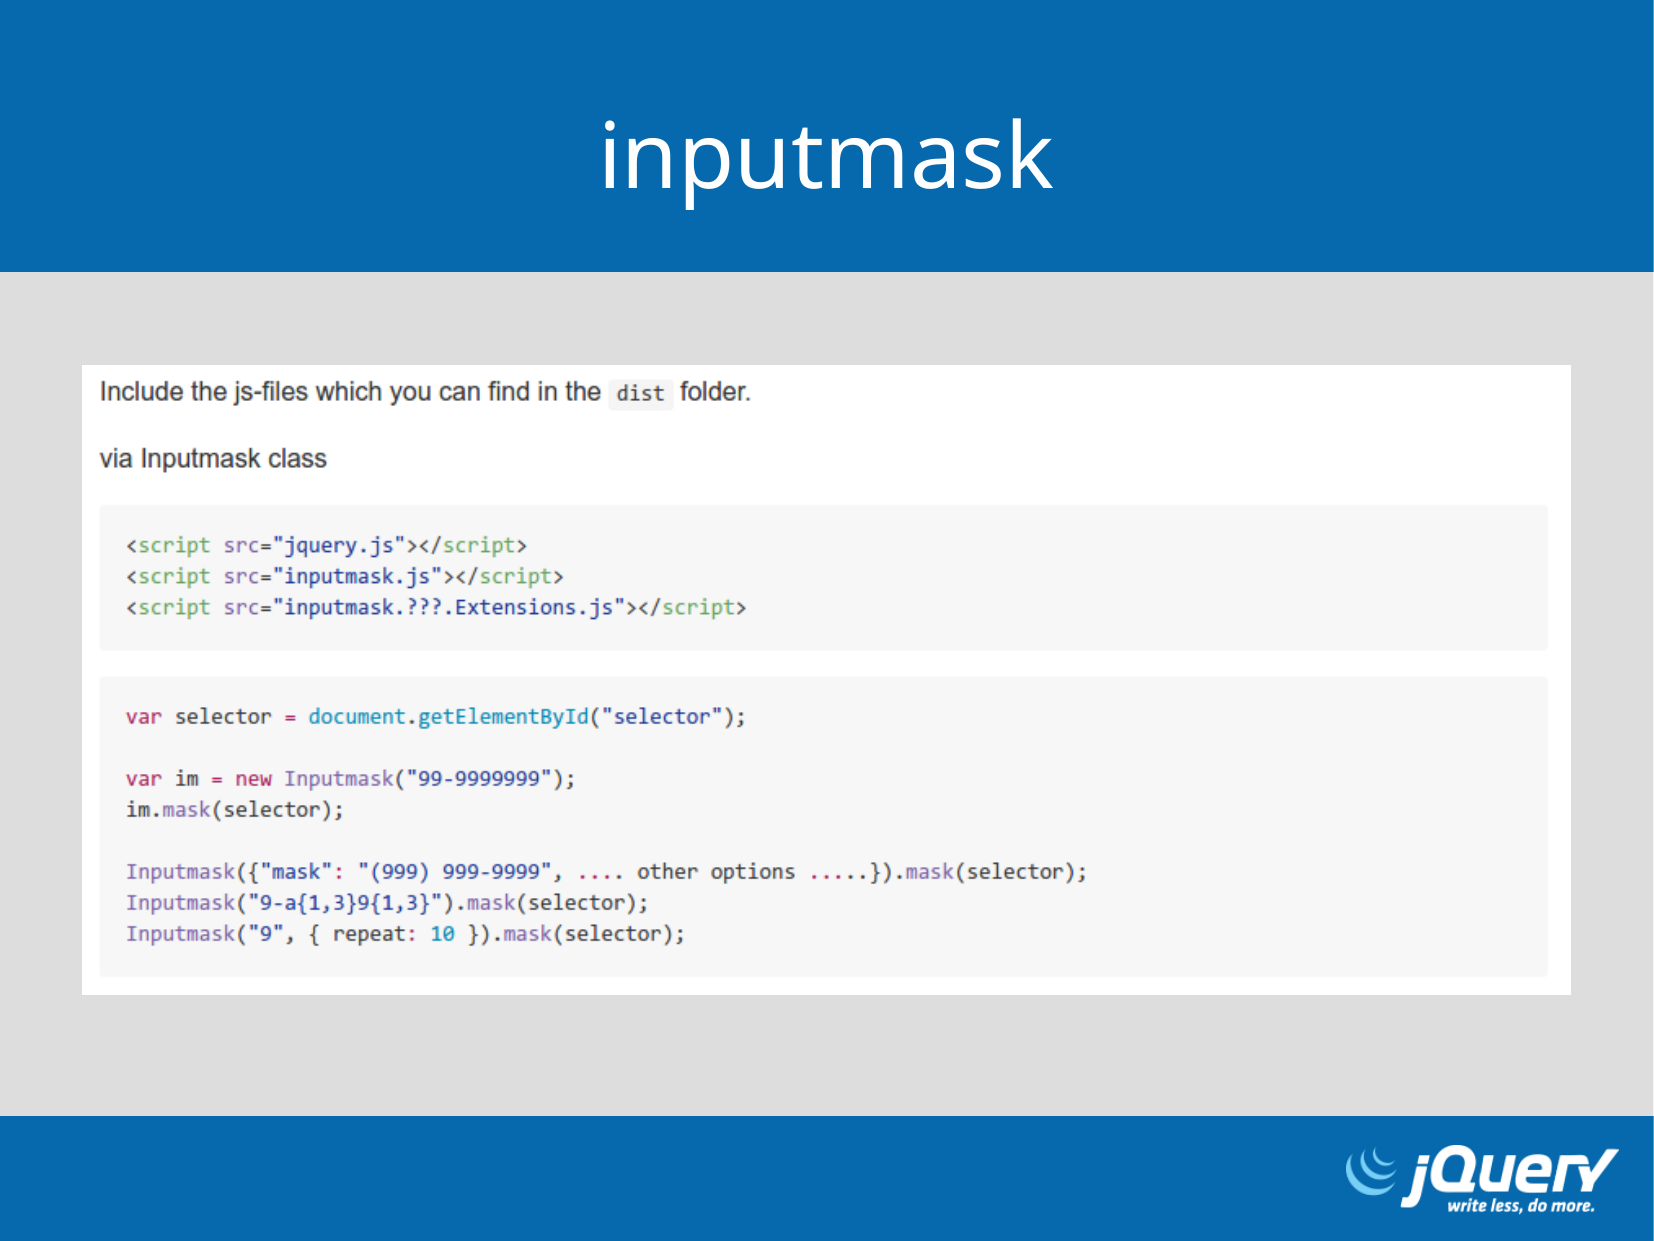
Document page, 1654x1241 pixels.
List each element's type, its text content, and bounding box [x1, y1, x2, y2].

picture [0, 1116, 1654, 1241]
picture [82, 365, 1571, 995]
title inputmask [82, 49, 1571, 257]
picture [0, 0, 1654, 272]
